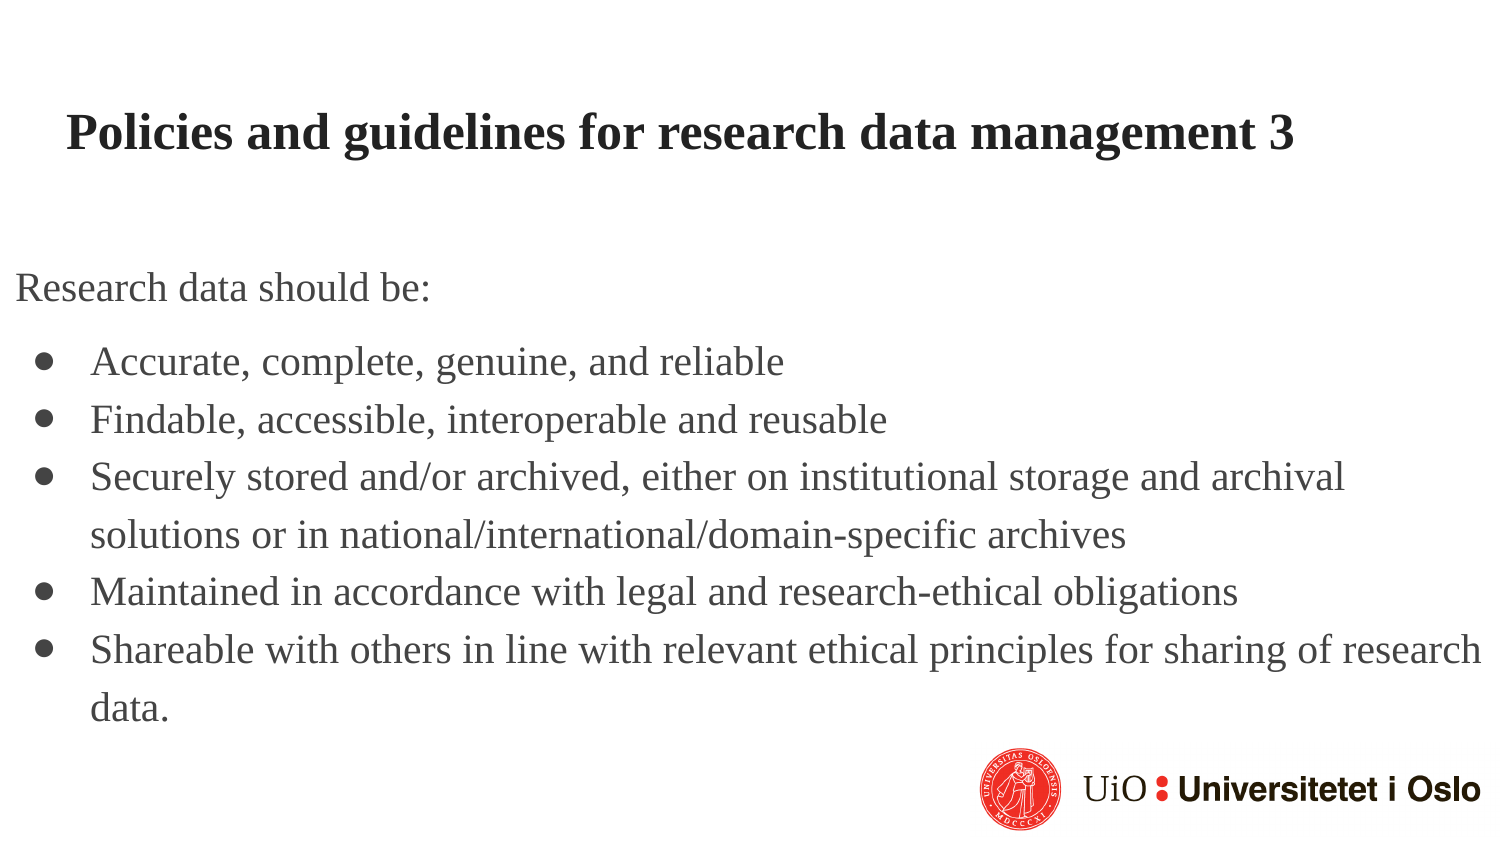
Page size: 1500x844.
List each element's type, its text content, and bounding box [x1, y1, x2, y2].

picture [970, 742, 1500, 837]
title Policies and guidelines for research data management 3 [51, 72, 1449, 167]
text_box Research data should be: Accurate, complete, genuine, and reliable Findable, accessible, interoperable and reusable Securely stored and/or archived, either on institutional storage and archival solutions or in national/international/domain-specific archives Maintained in accordance with legal and research-ethical obligations Shareable with others in line with relevant ethical principles for sharing of research data. [0, 237, 1500, 819]
